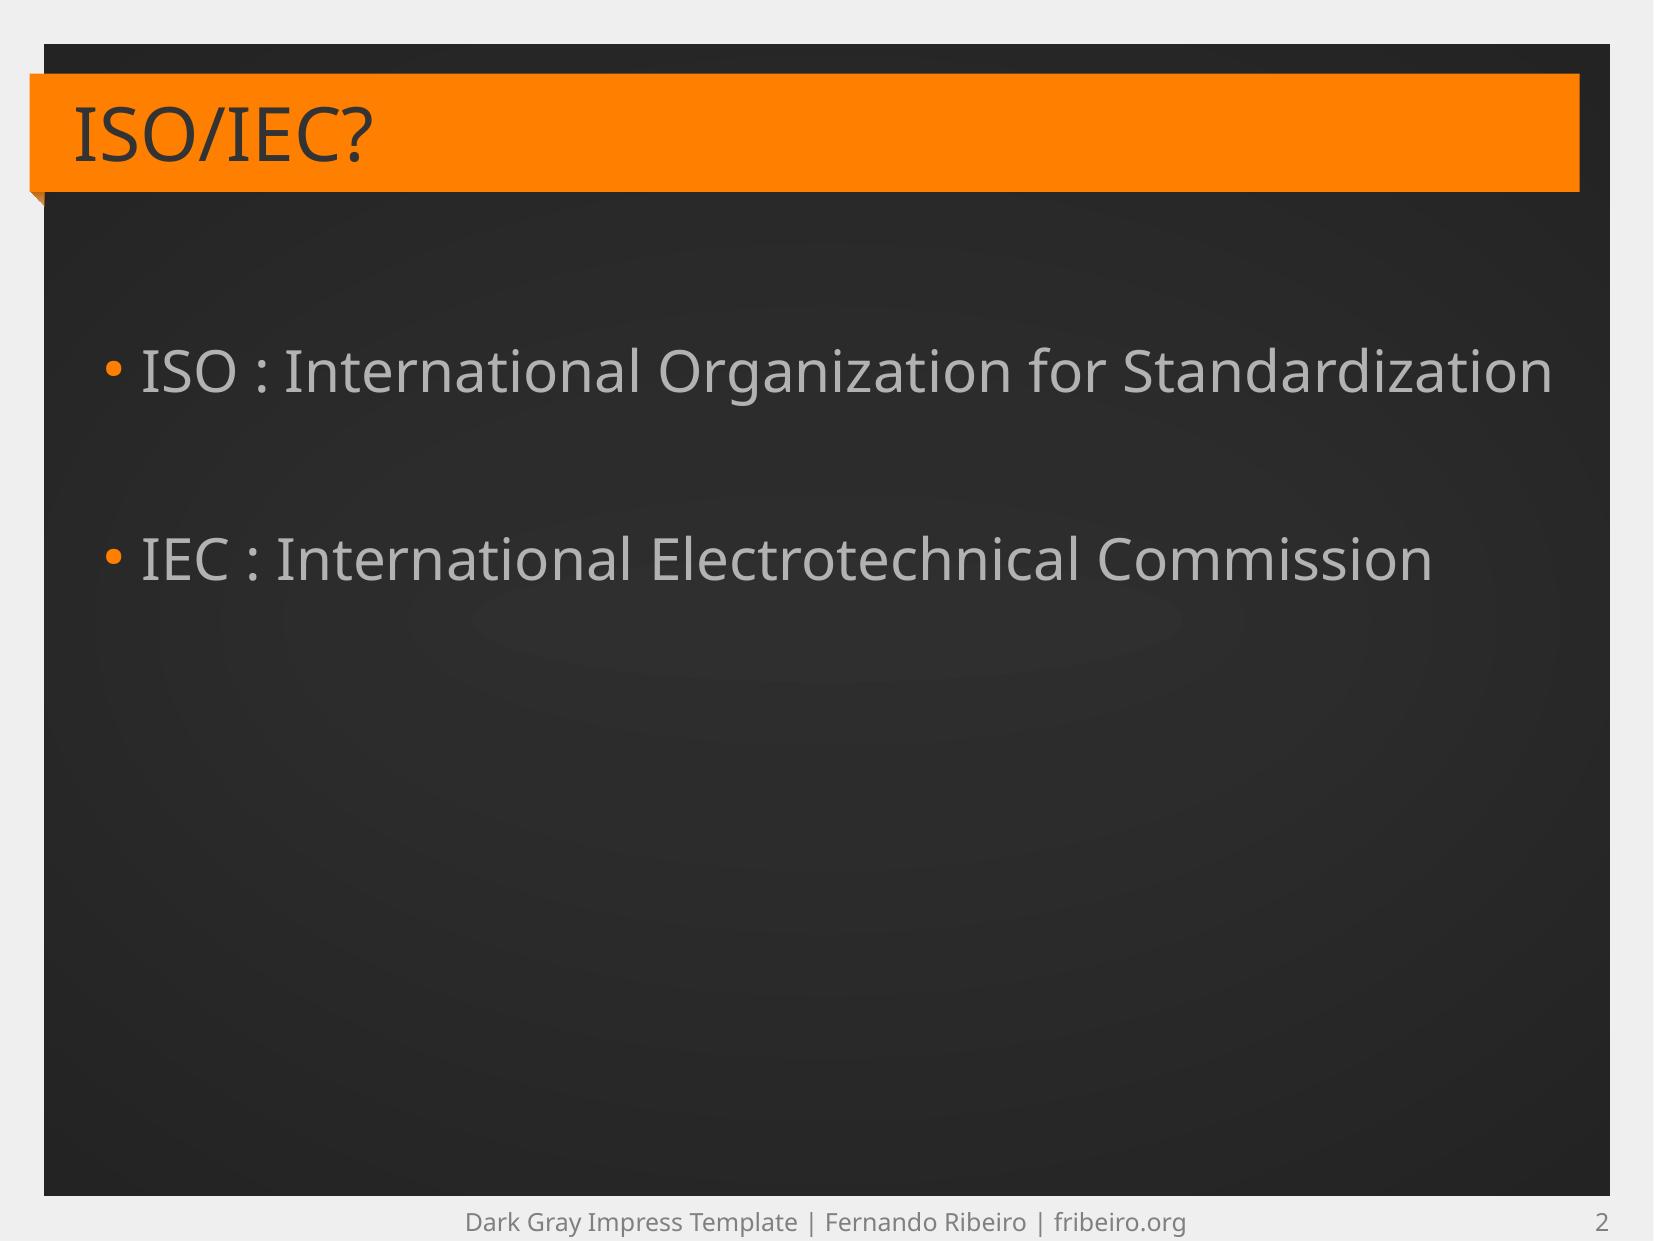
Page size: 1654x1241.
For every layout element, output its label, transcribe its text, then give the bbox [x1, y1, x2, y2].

list ISO : International Organization for Standardization IEC : International Electrotechnical Commission [73, 236, 1580, 1167]
title ISO/IEC? [73, 73, 1565, 192]
